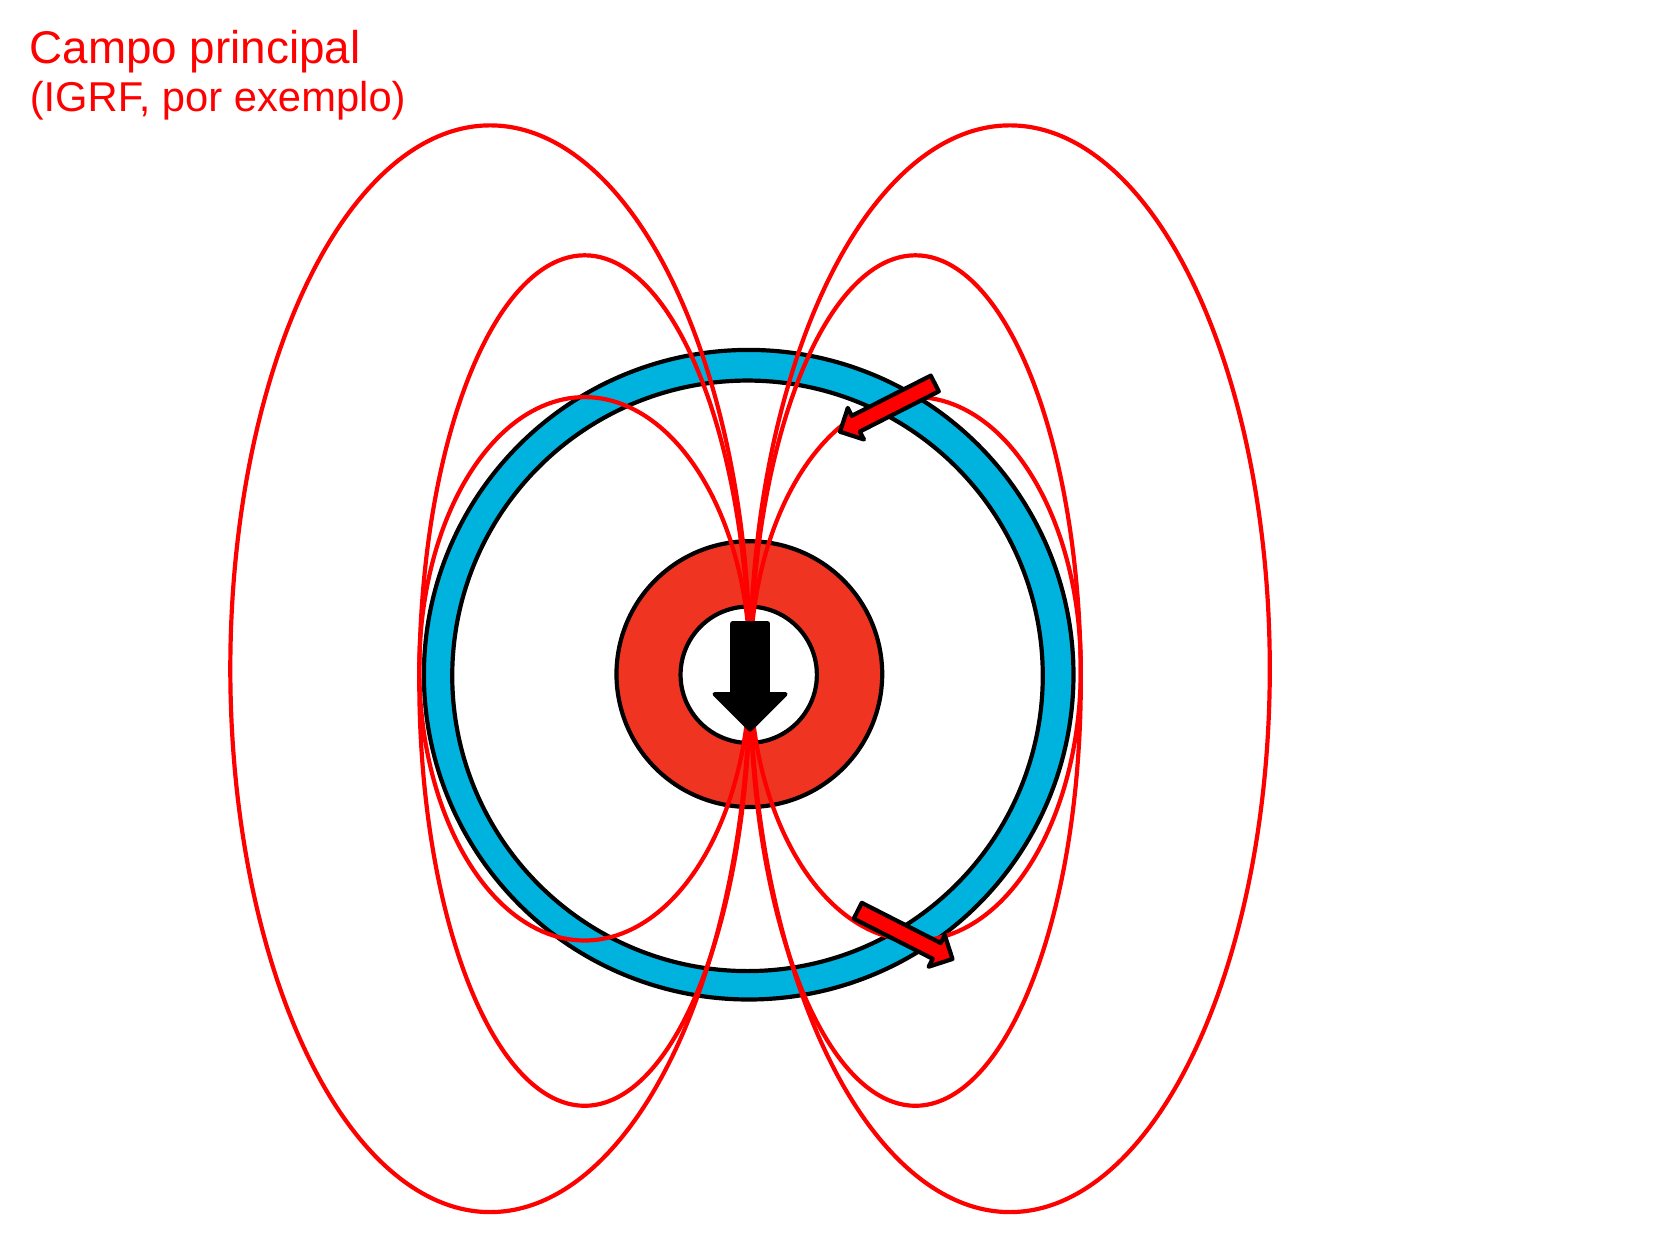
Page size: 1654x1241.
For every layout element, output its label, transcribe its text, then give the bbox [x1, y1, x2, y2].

text_box [701, 762, 799, 1000]
text_box [585, 355, 741, 566]
text_box [423, 356, 1074, 995]
text_box Campo principal (IGRF, por exemplo) [15, 15, 511, 129]
text_box [704, 349, 795, 585]
text_box [785, 354, 806, 408]
text_box [694, 353, 716, 411]
text_box [562, 759, 744, 995]
